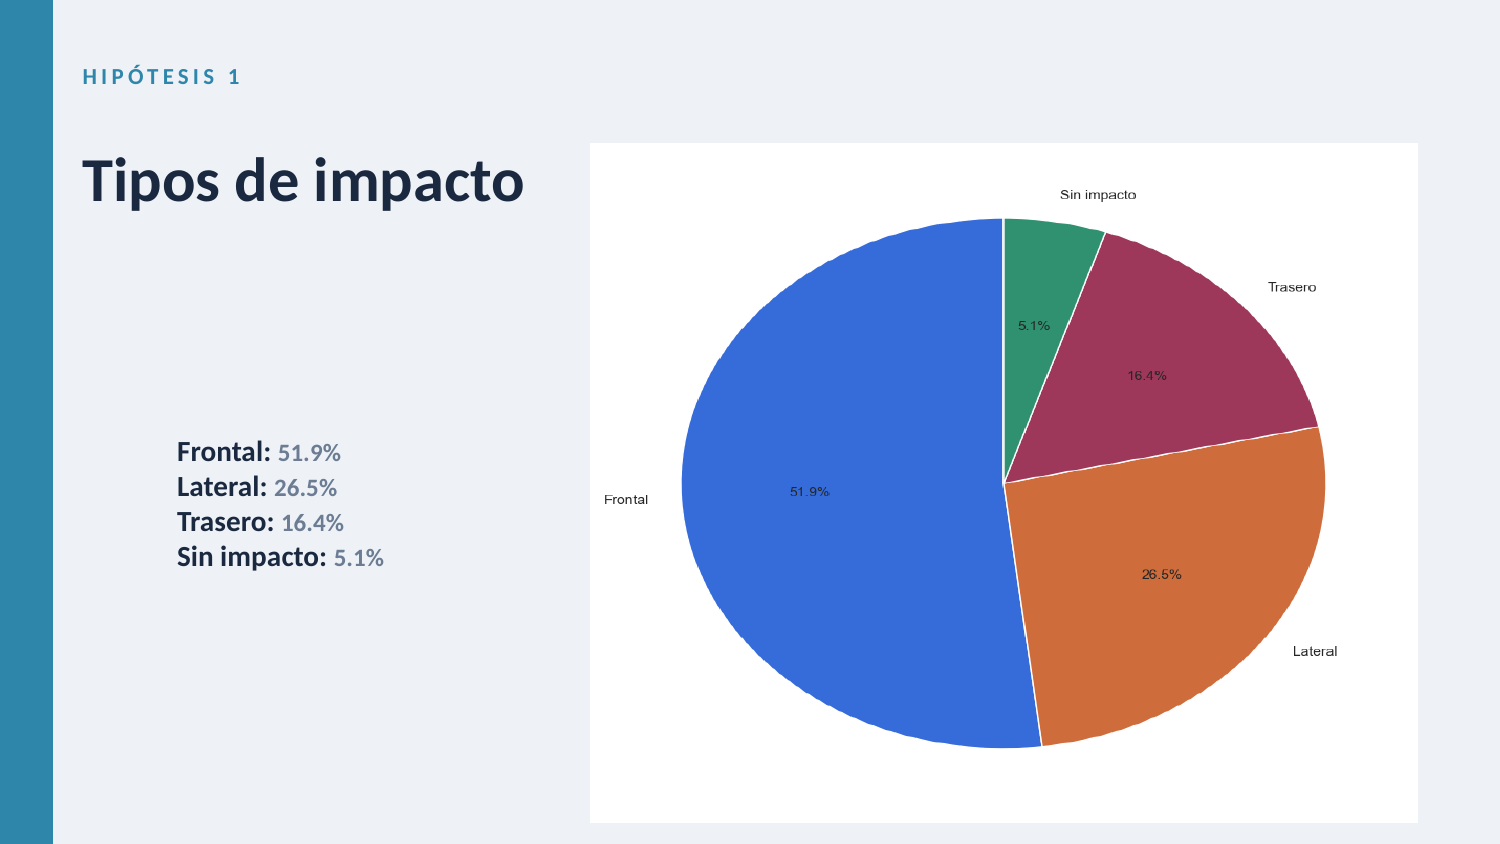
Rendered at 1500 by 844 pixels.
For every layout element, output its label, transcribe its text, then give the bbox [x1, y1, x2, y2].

text_box Frontal: 51.9% Lateral: 26.5% Trasero: 16.4% Sin impacto: 5.1% [177, 413, 420, 591]
text_box [0, 0, 53, 844]
picture [590, 143, 1418, 823]
text_box Tipos de impacto [82, 116, 1433, 237]
text_box HIPÓTESIS 1 [82, 41, 1433, 110]
